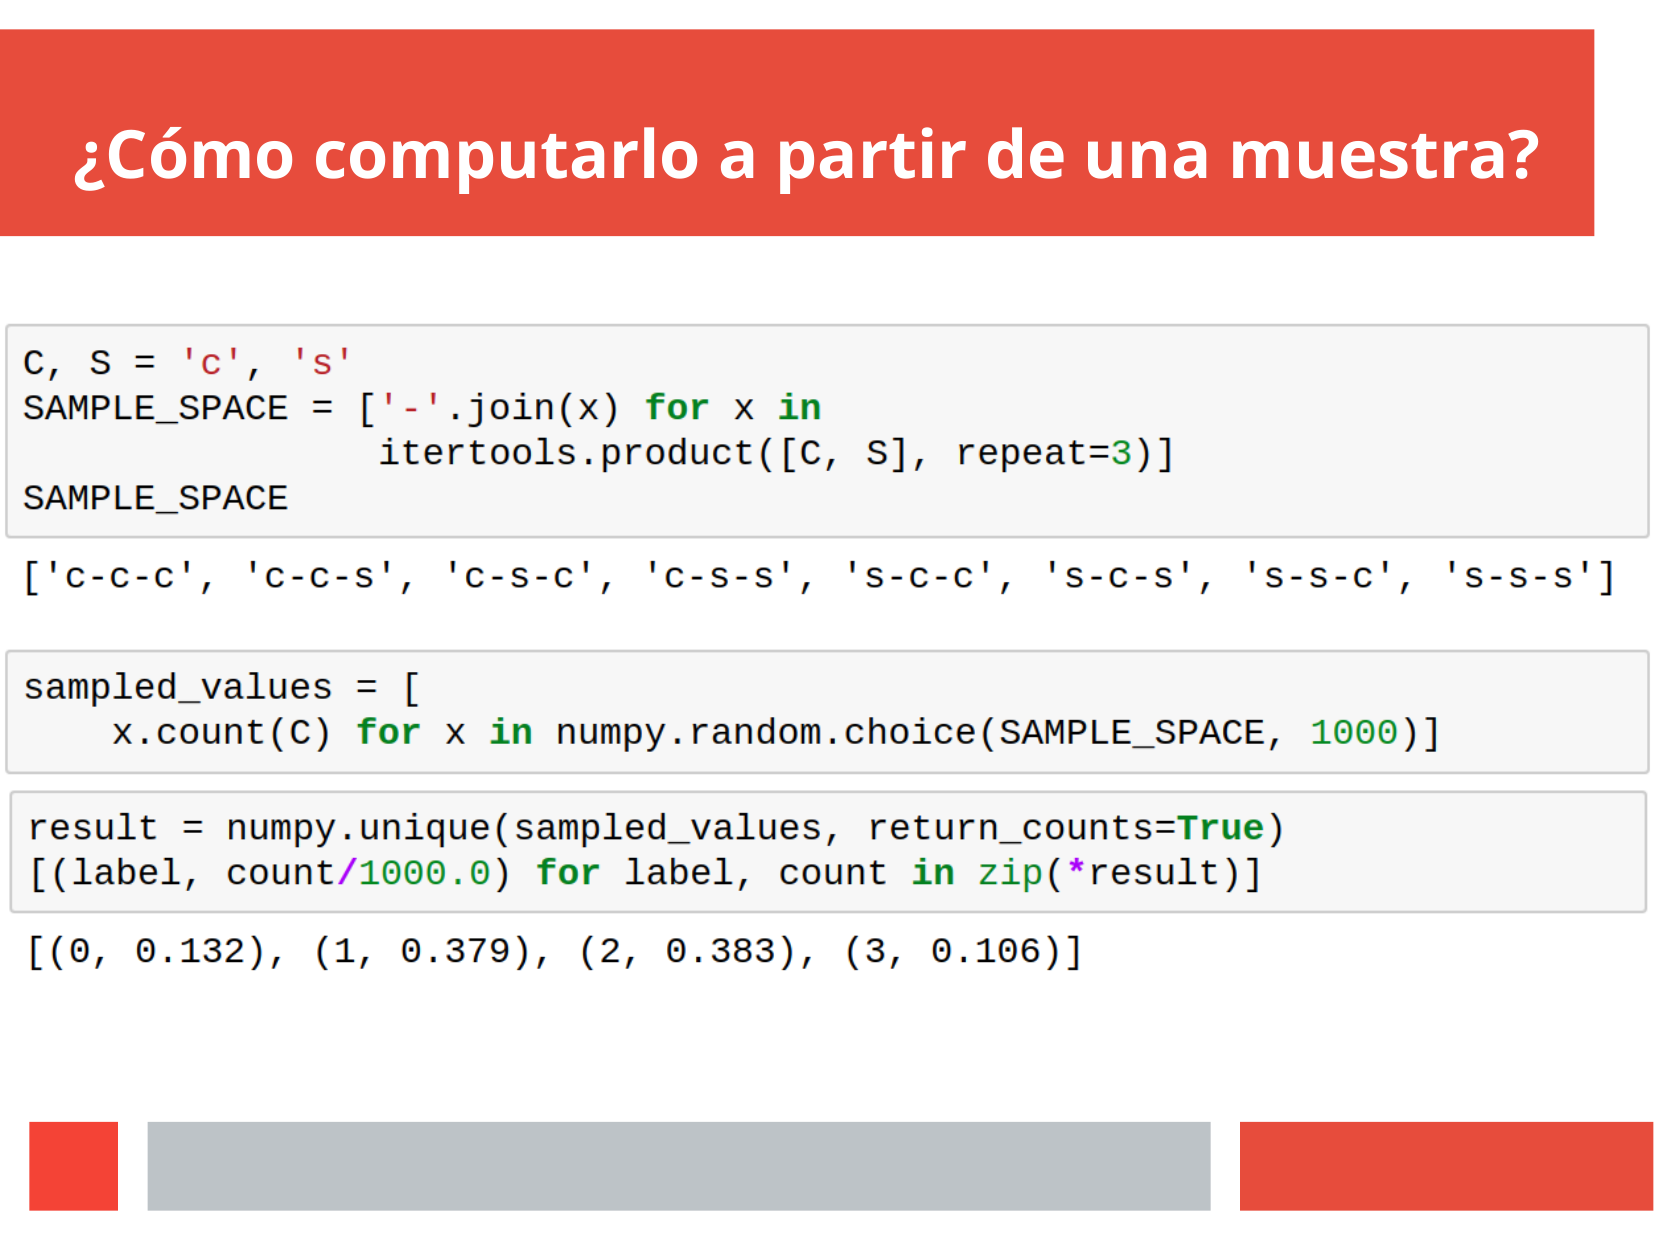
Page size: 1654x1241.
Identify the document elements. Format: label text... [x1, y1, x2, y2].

picture [7, 788, 1654, 994]
picture [0, 320, 1654, 781]
title ¿Cómo computarlo a partir de una muestra? [59, 59, 1595, 207]
